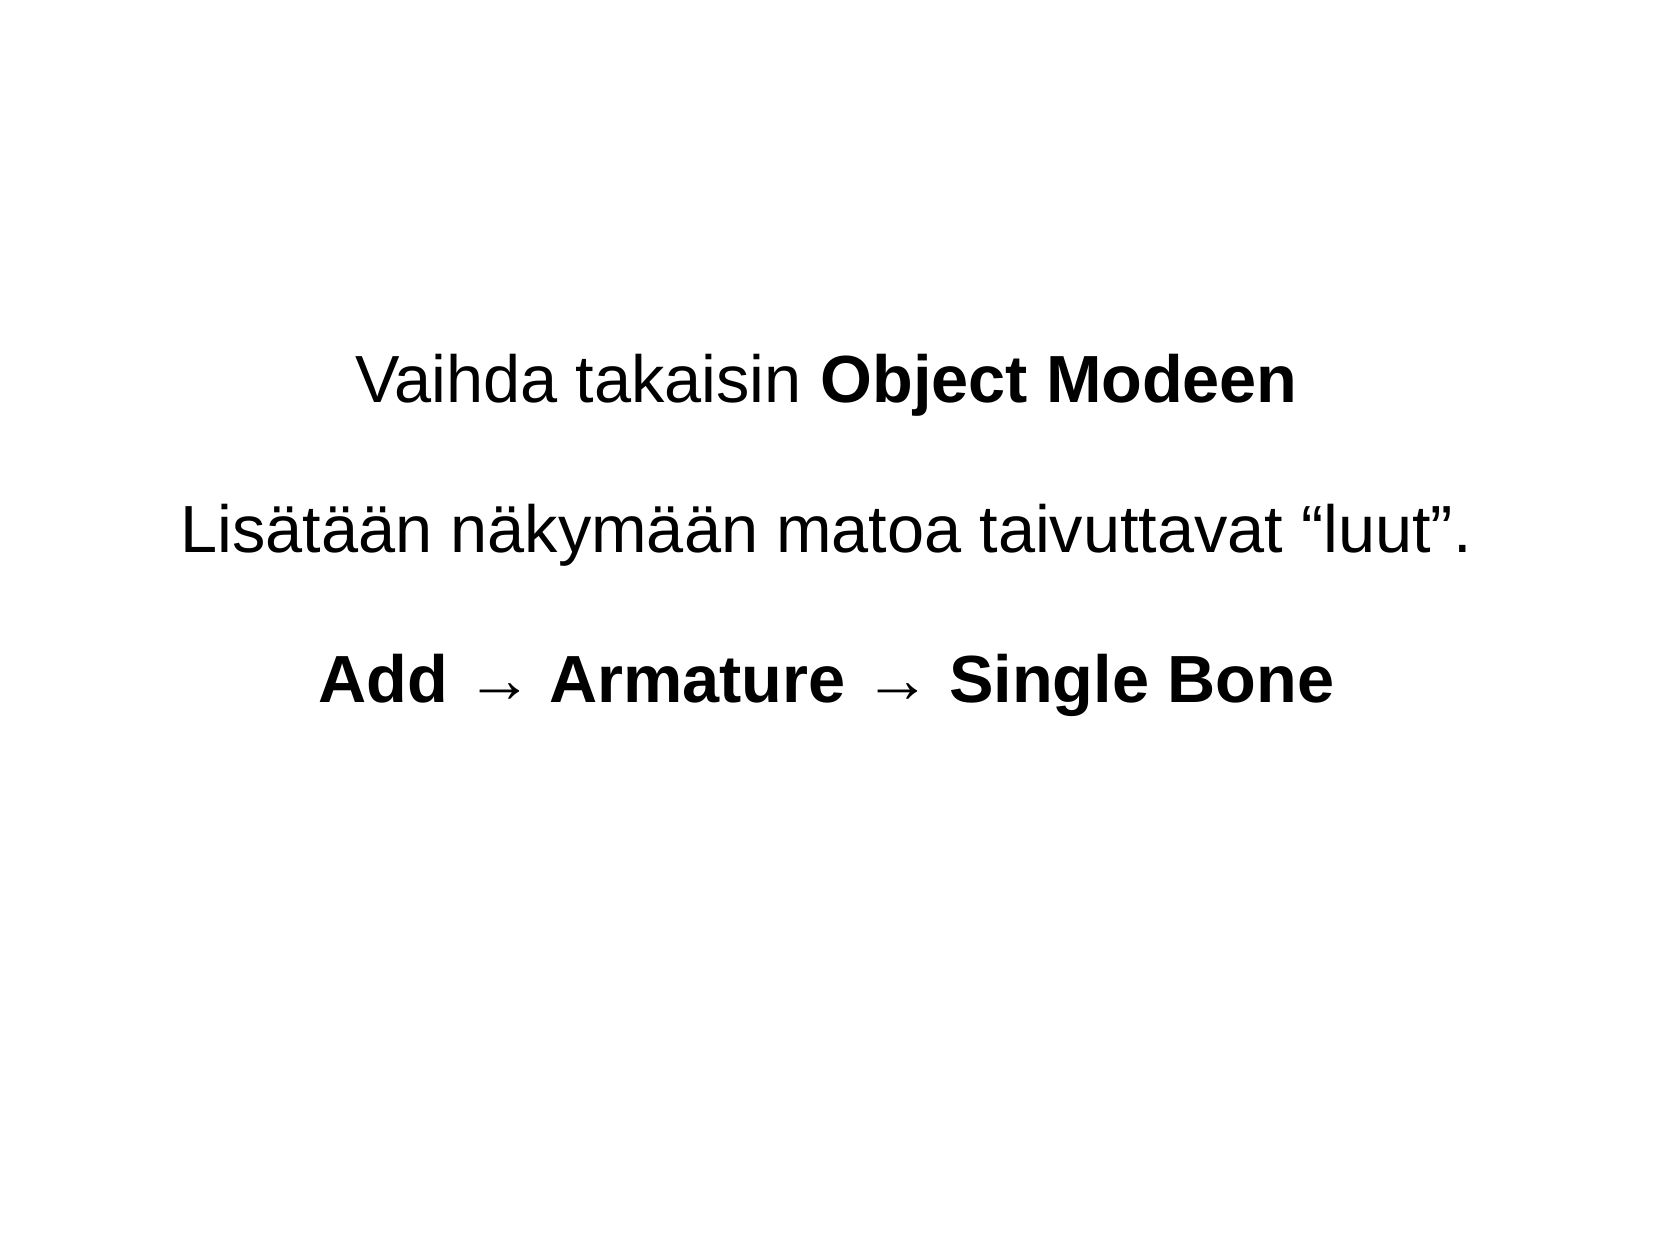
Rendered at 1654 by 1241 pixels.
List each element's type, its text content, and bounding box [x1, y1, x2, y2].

subtitle Vaihda takaisin Object Modeen Lisätään näkymään matoa taivuttavat “luut”. Add → Armature → Single Bone [82, 49, 1571, 1010]
